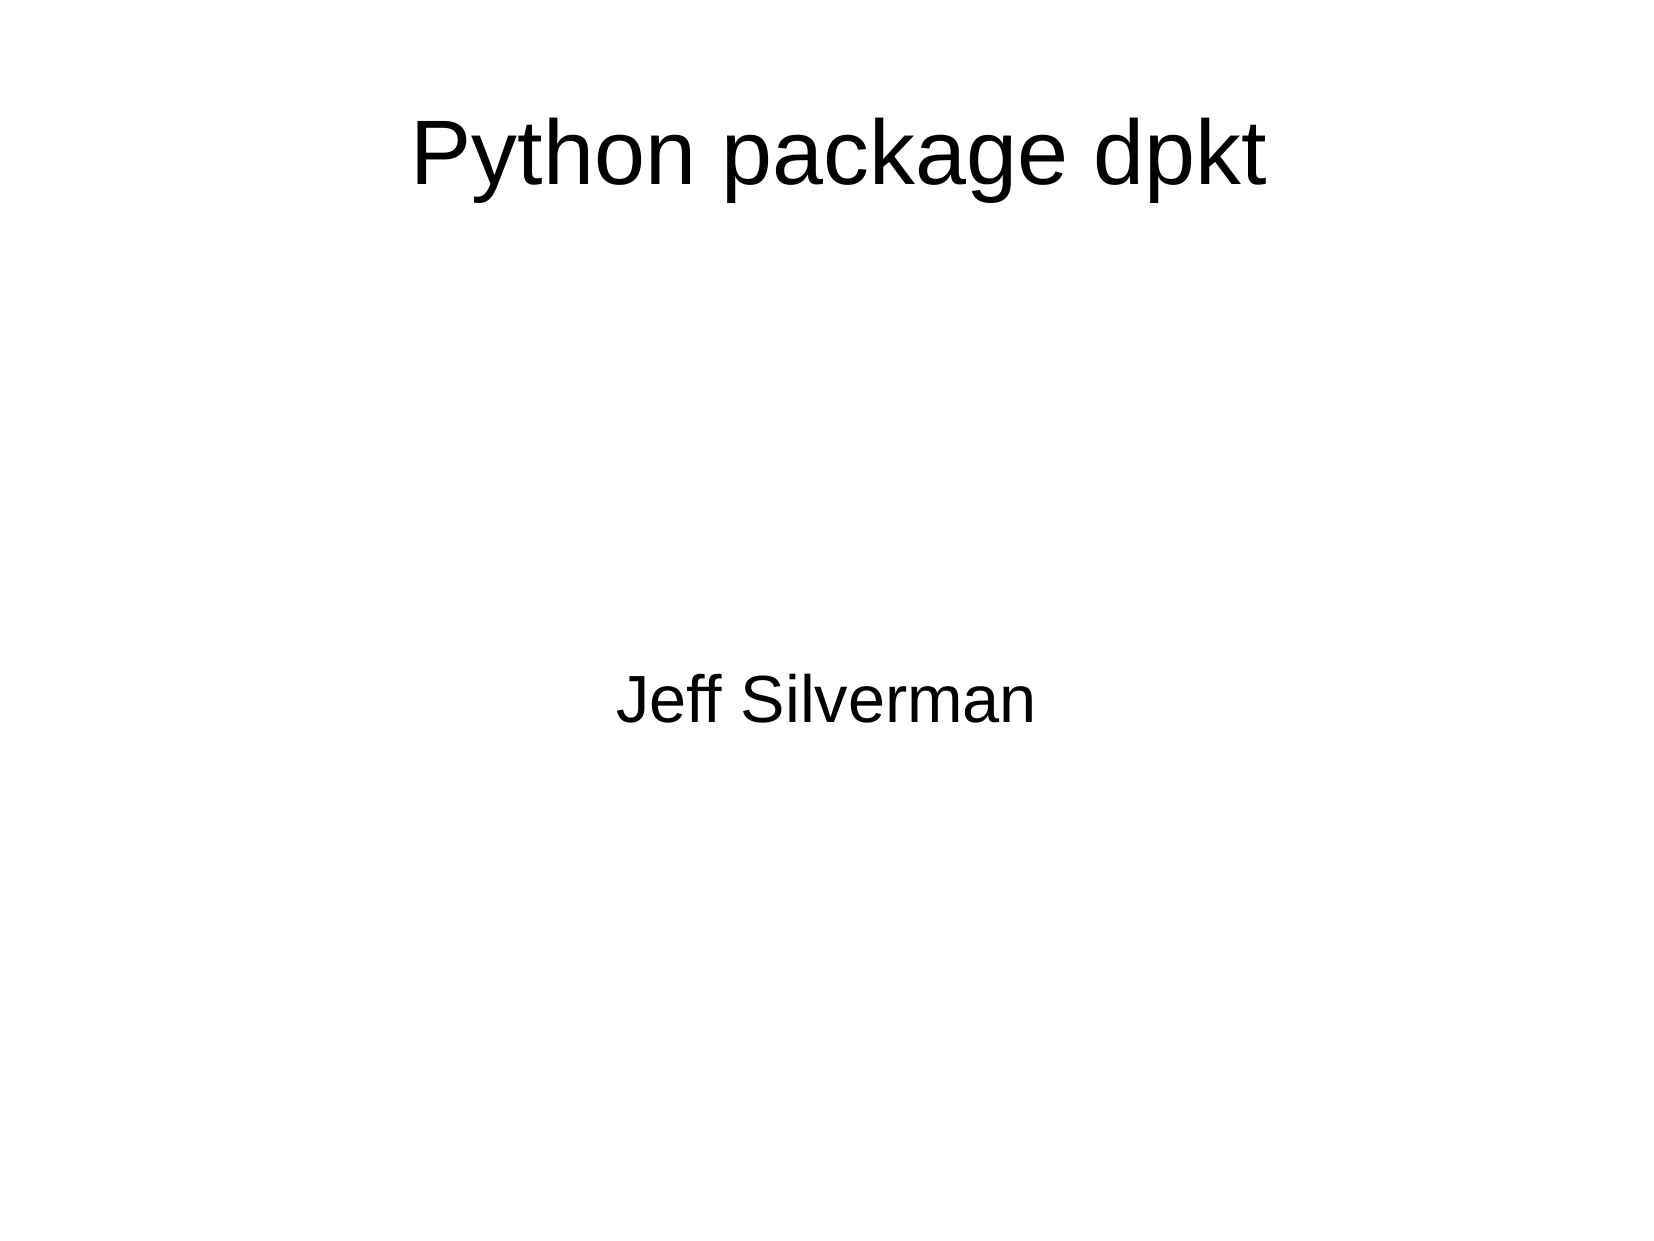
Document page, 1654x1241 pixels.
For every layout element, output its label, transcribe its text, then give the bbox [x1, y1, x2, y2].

title Python package dpkt [82, 56, 1571, 250]
subtitle Jeff Silverman [82, 297, 1571, 1102]
